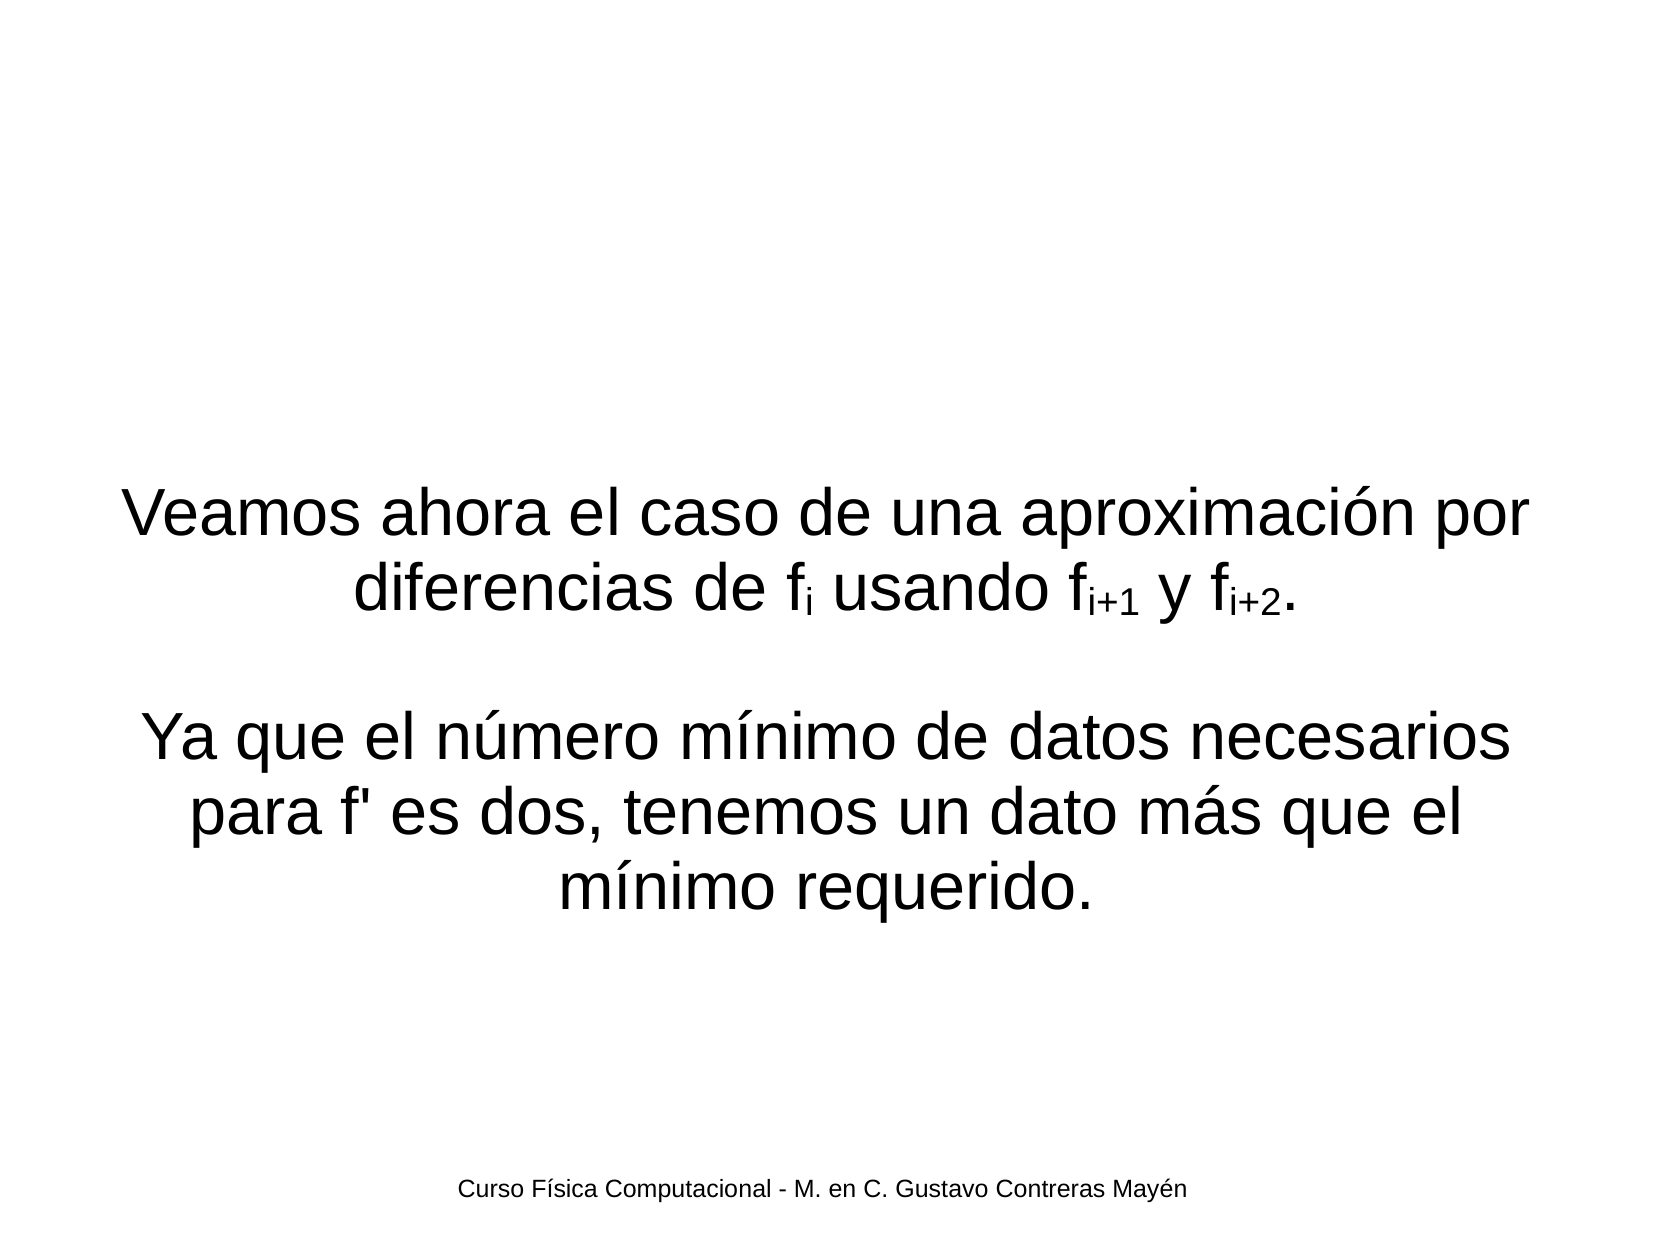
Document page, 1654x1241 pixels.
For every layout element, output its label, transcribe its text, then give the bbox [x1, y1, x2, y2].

subtitle Veamos ahora el caso de una aproximación por diferencias de fi usando fi+1 y fi+2. Ya que el número mínimo de datos necesarios para f' es dos, tenemos un dato más que el mínimo requerido. [82, 297, 1571, 1102]
